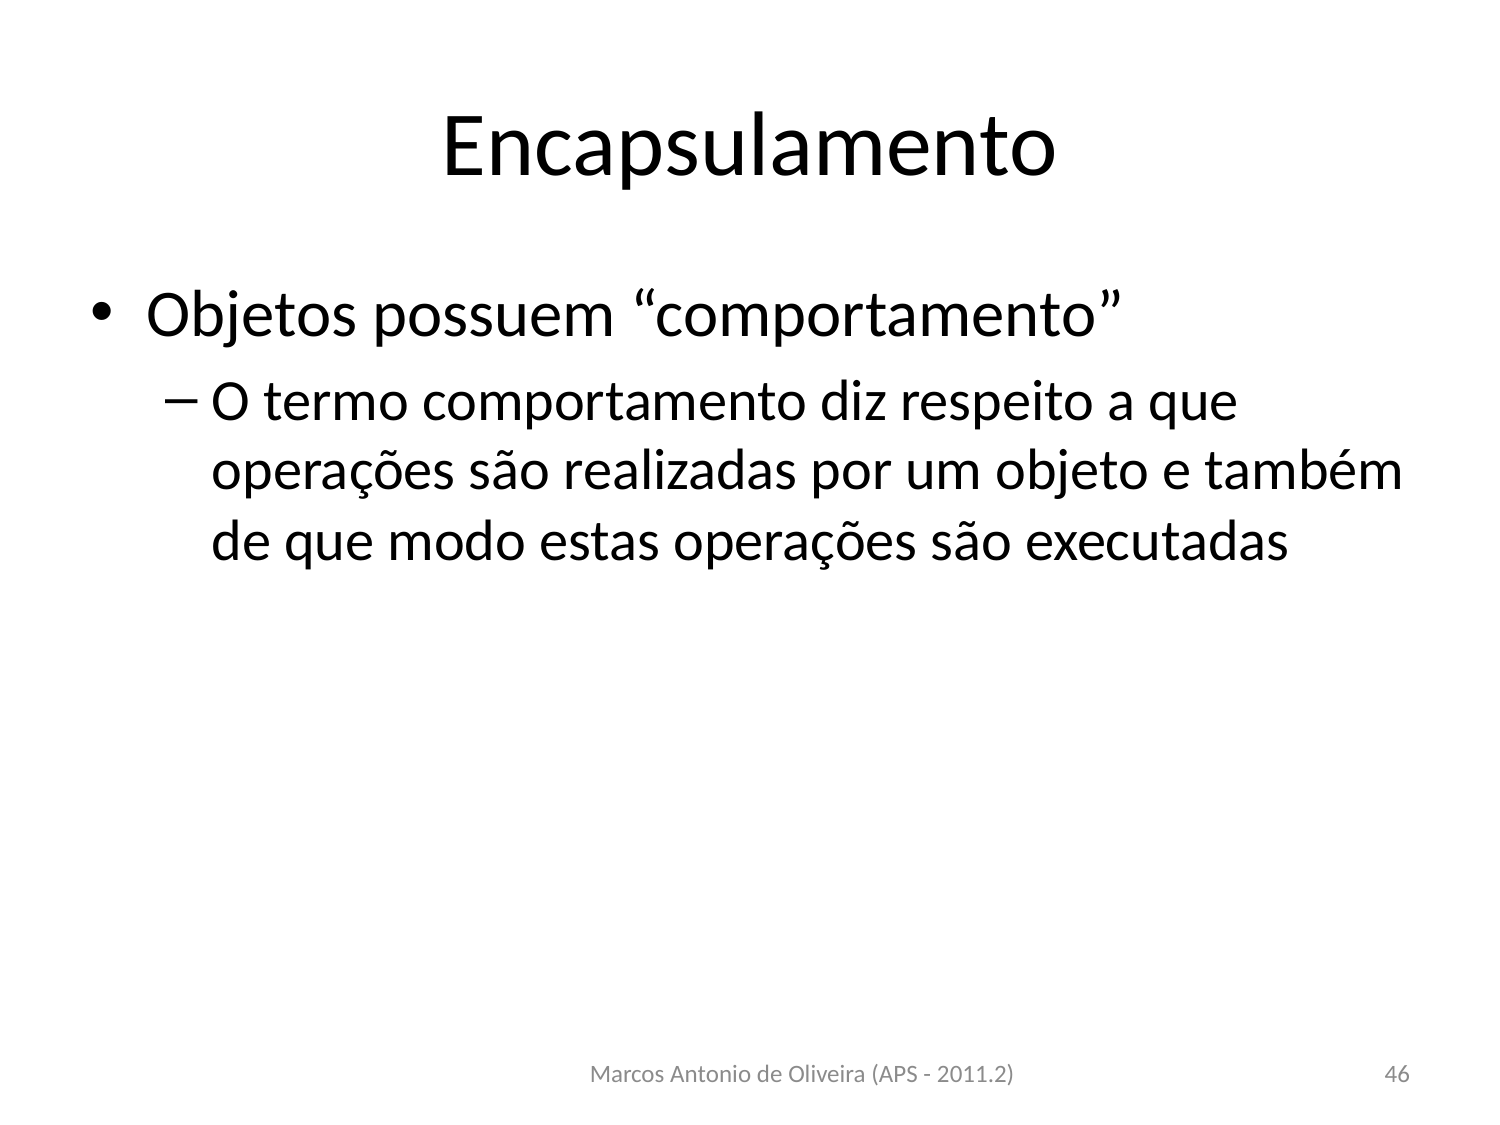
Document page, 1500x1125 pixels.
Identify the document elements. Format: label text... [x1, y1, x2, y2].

footer Marcos Antonio de Oliveira (APS - 2011.2) [512, 1042, 1074, 1103]
title Encapsulamento [75, 45, 1425, 233]
list Objetos possuem “comportamento” O termo comportamento diz respeito a que operações são realizadas por um objeto e também de que modo estas operações são executadas [75, 262, 1425, 1005]
slide_number <número> [1074, 1042, 1425, 1103]
